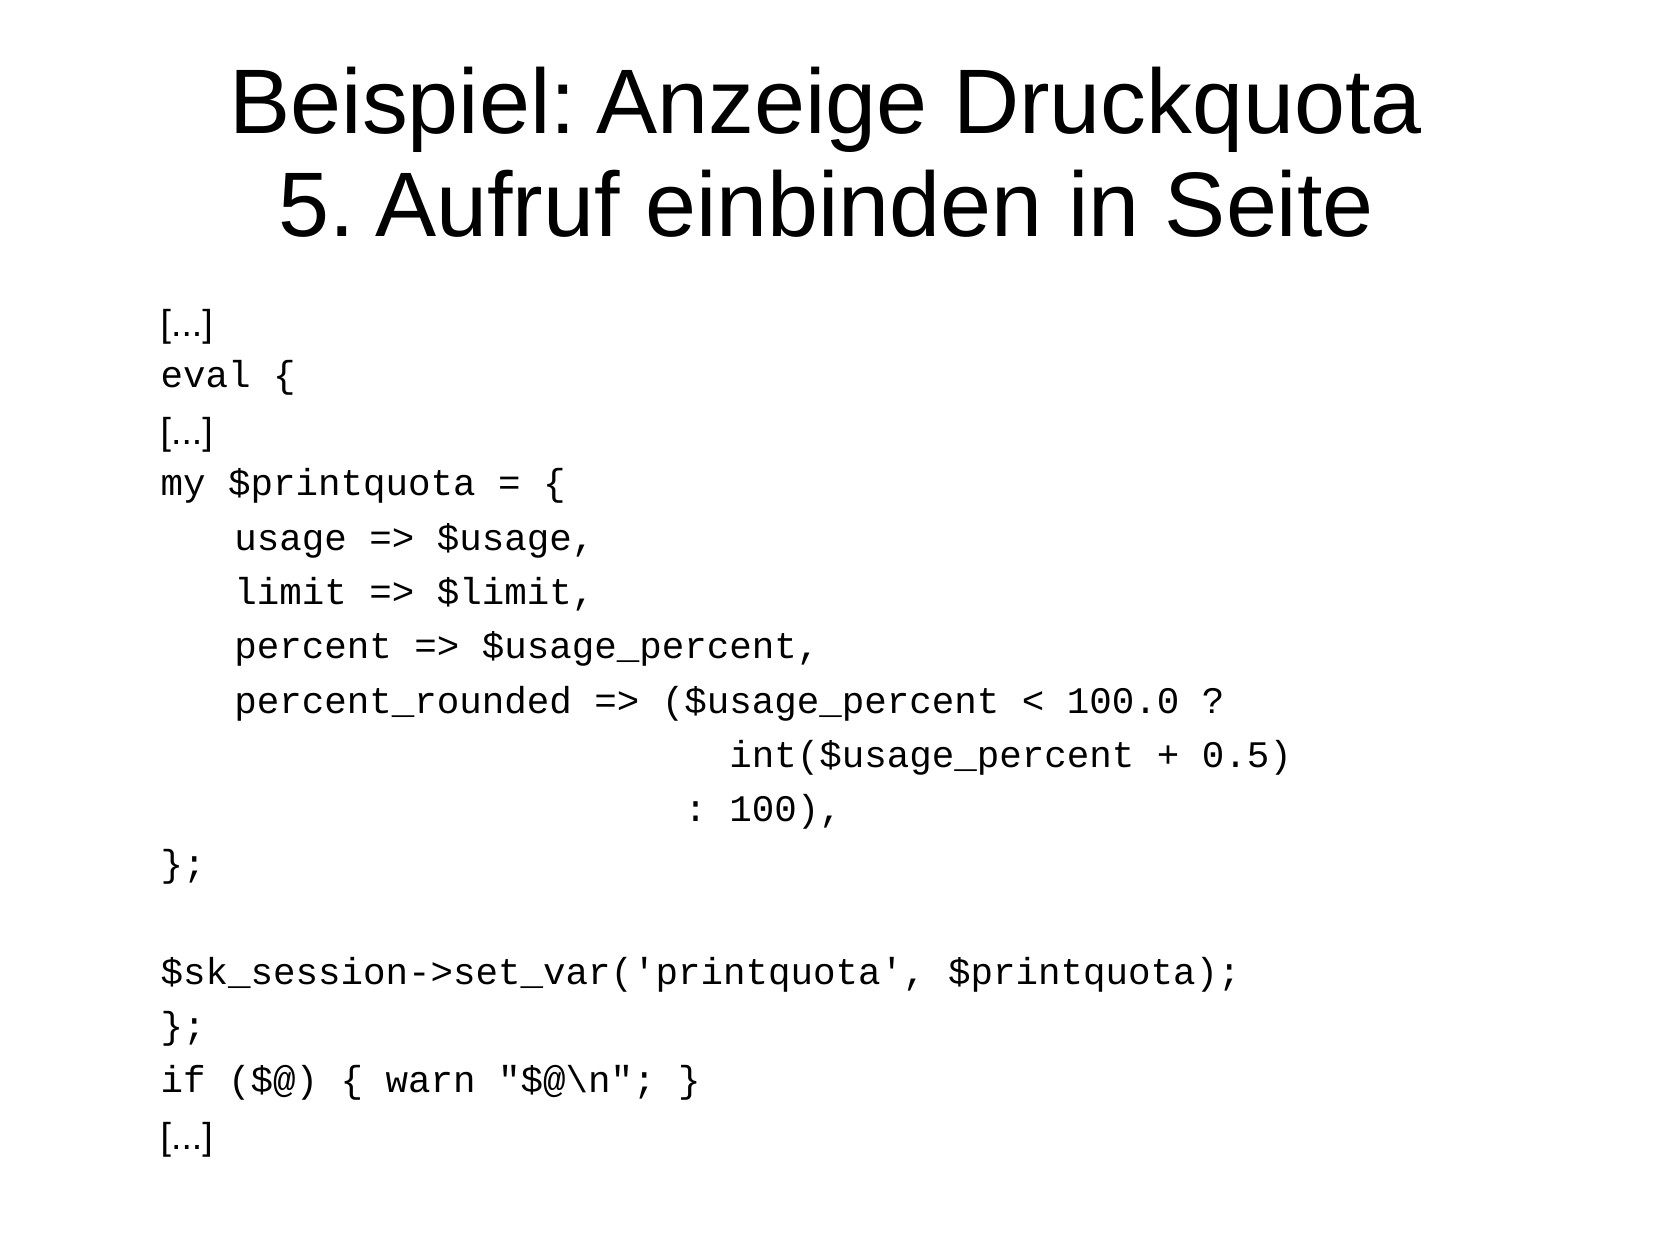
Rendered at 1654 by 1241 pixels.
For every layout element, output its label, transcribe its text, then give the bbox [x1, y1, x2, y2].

text_box [...] eval { [...] my $printquota = { usage => $usage, limit => $limit, percent => $usage_percent, percent_rounded => ($usage_percent < 100.0 ? int($usage_percent + 0.5) : 100), }; $sk_session->set_var('printquota', $printquota); }; if ($@) { warn "$@\n"; } [...] [88, 295, 1565, 1182]
title Beispiel: Anzeige Druckquota 5. Aufruf einbinden in Seite [82, 49, 1571, 257]
